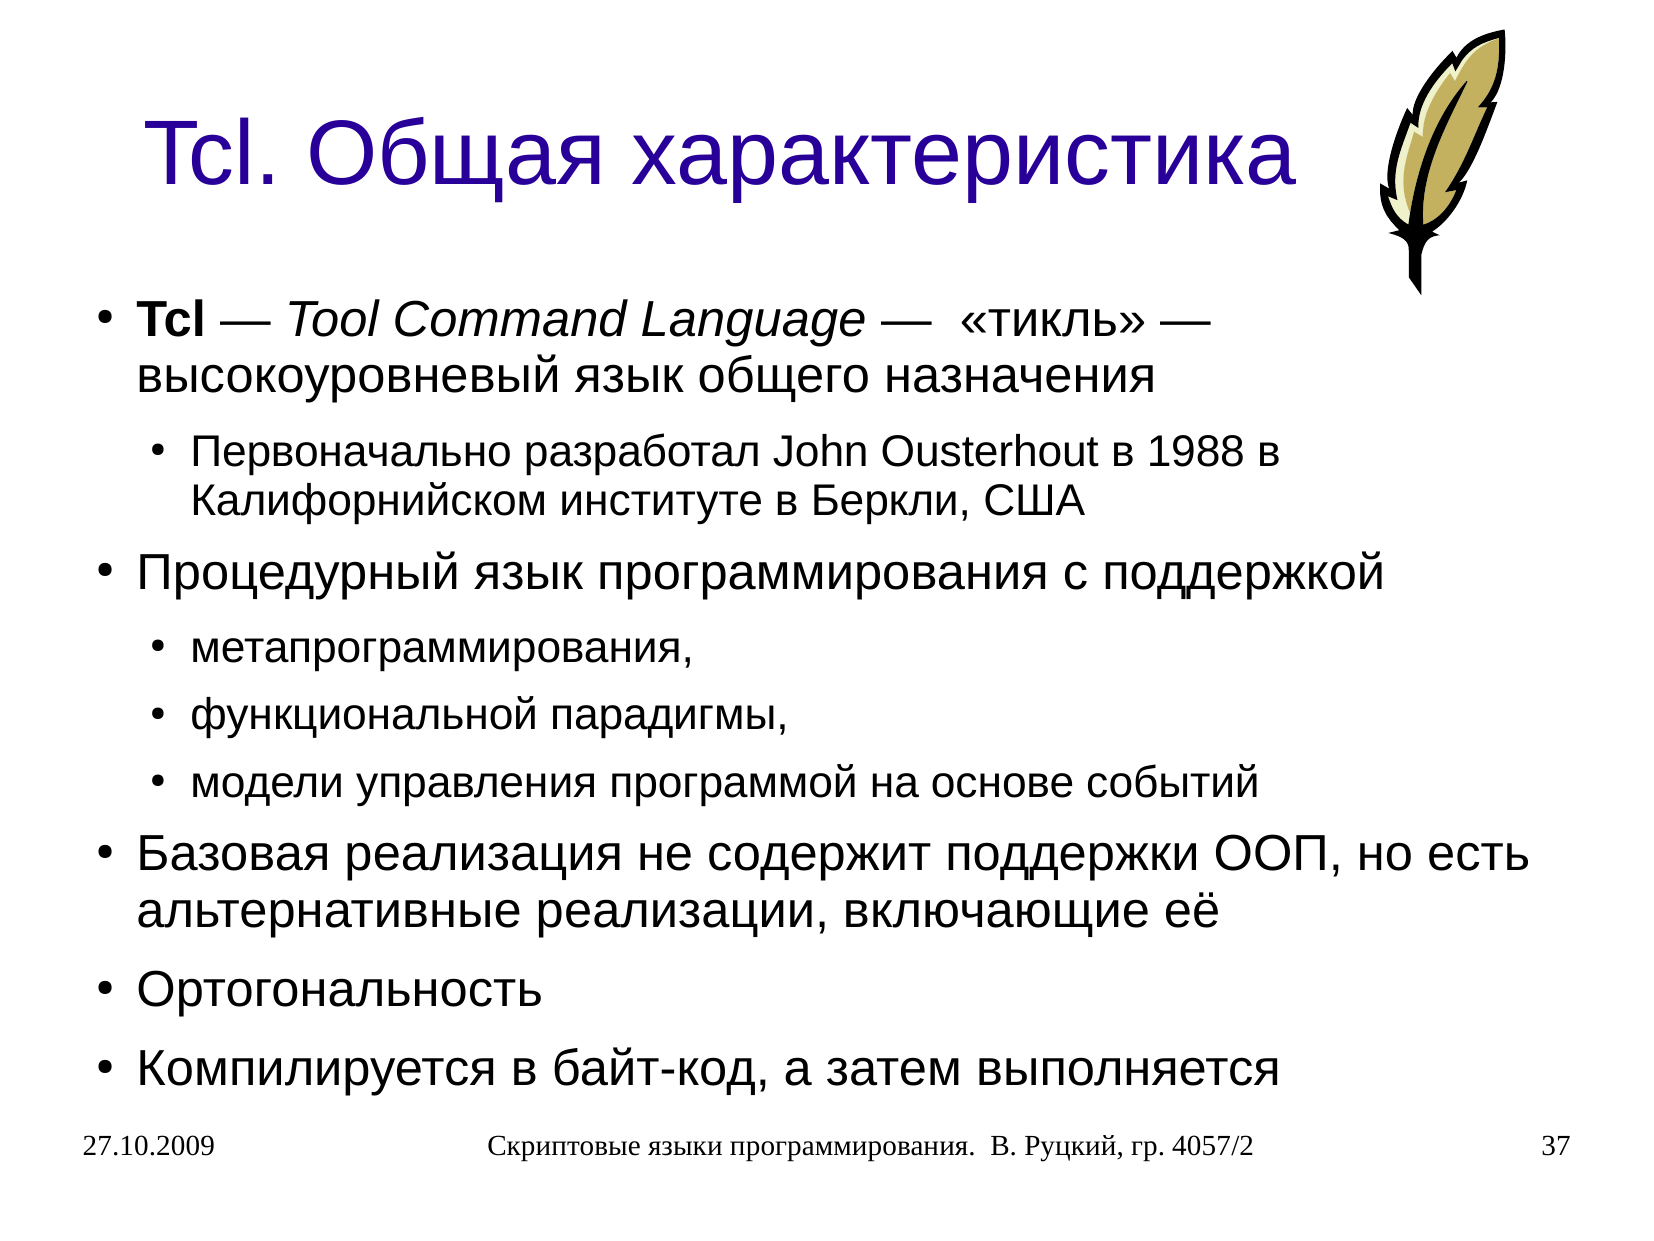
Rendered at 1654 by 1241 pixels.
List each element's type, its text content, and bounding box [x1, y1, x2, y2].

title Tcl. Общая характеристика [82, 49, 1359, 257]
picture [1380, 29, 1506, 296]
list Tcl — Tool Command Language — «тикль» — высокоуровневый язык общего назначения Первоначально разработал John Ousterhout в 1988 в Калифорнийском институте в Беркли, США Процедурный язык программирования с поддержкой метапрограммирования, функциональной парадигмы, модели управления программой на основе событий Базовая реализация не содержит поддержки ООП, но есть альтернативные реализации, включающие её Ортогональность Компилируется в байт-код, а затем выполняется [82, 290, 1571, 1109]
